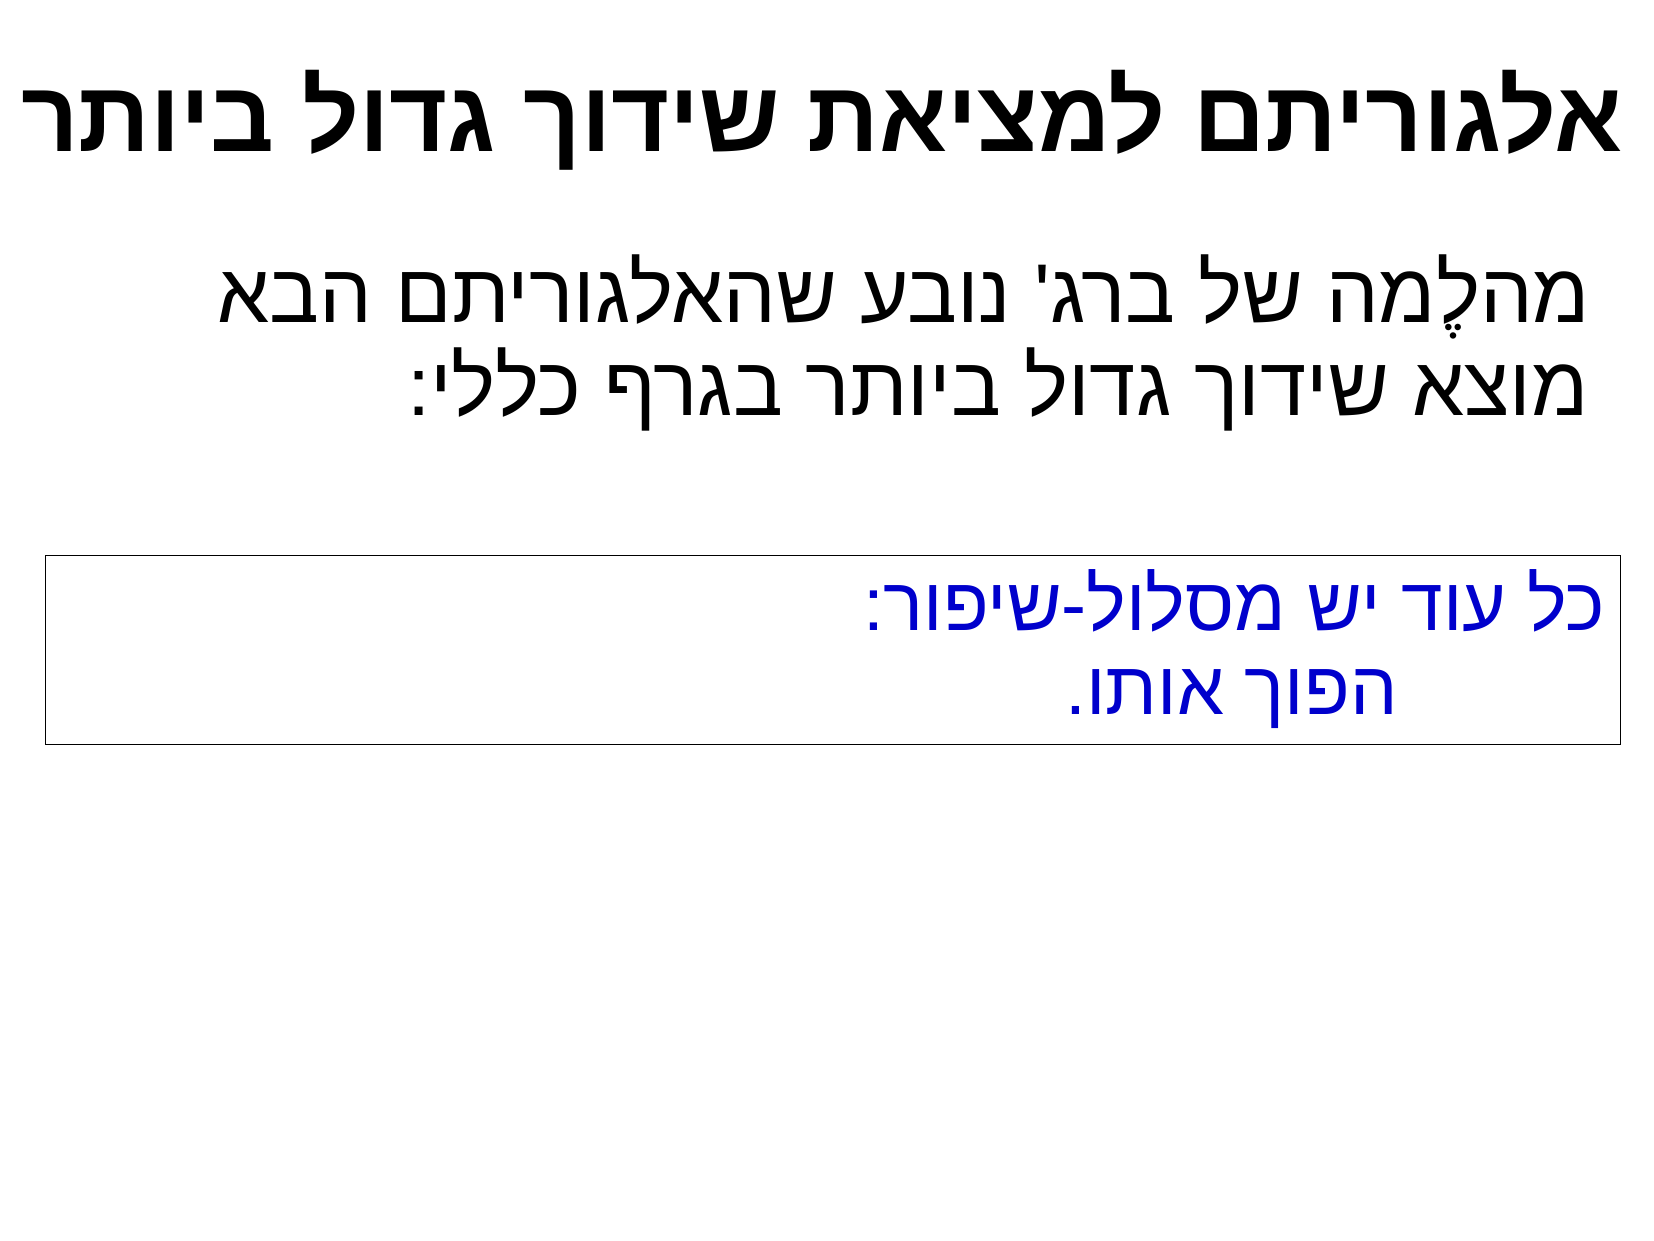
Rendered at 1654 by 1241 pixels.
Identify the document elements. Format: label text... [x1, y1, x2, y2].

title אלגוריתם למציאת שידוך גדול ביותר [11, 0, 1636, 241]
text_box כל עוד יש מסלול-שיפור: הפוך אותו. [45, 555, 1621, 745]
text_box מהלֶמה של ברג' נובע שהאלגוריתם הבא מוצא שידוך גדול ביותר בגרף כללי: [45, 240, 1606, 441]
